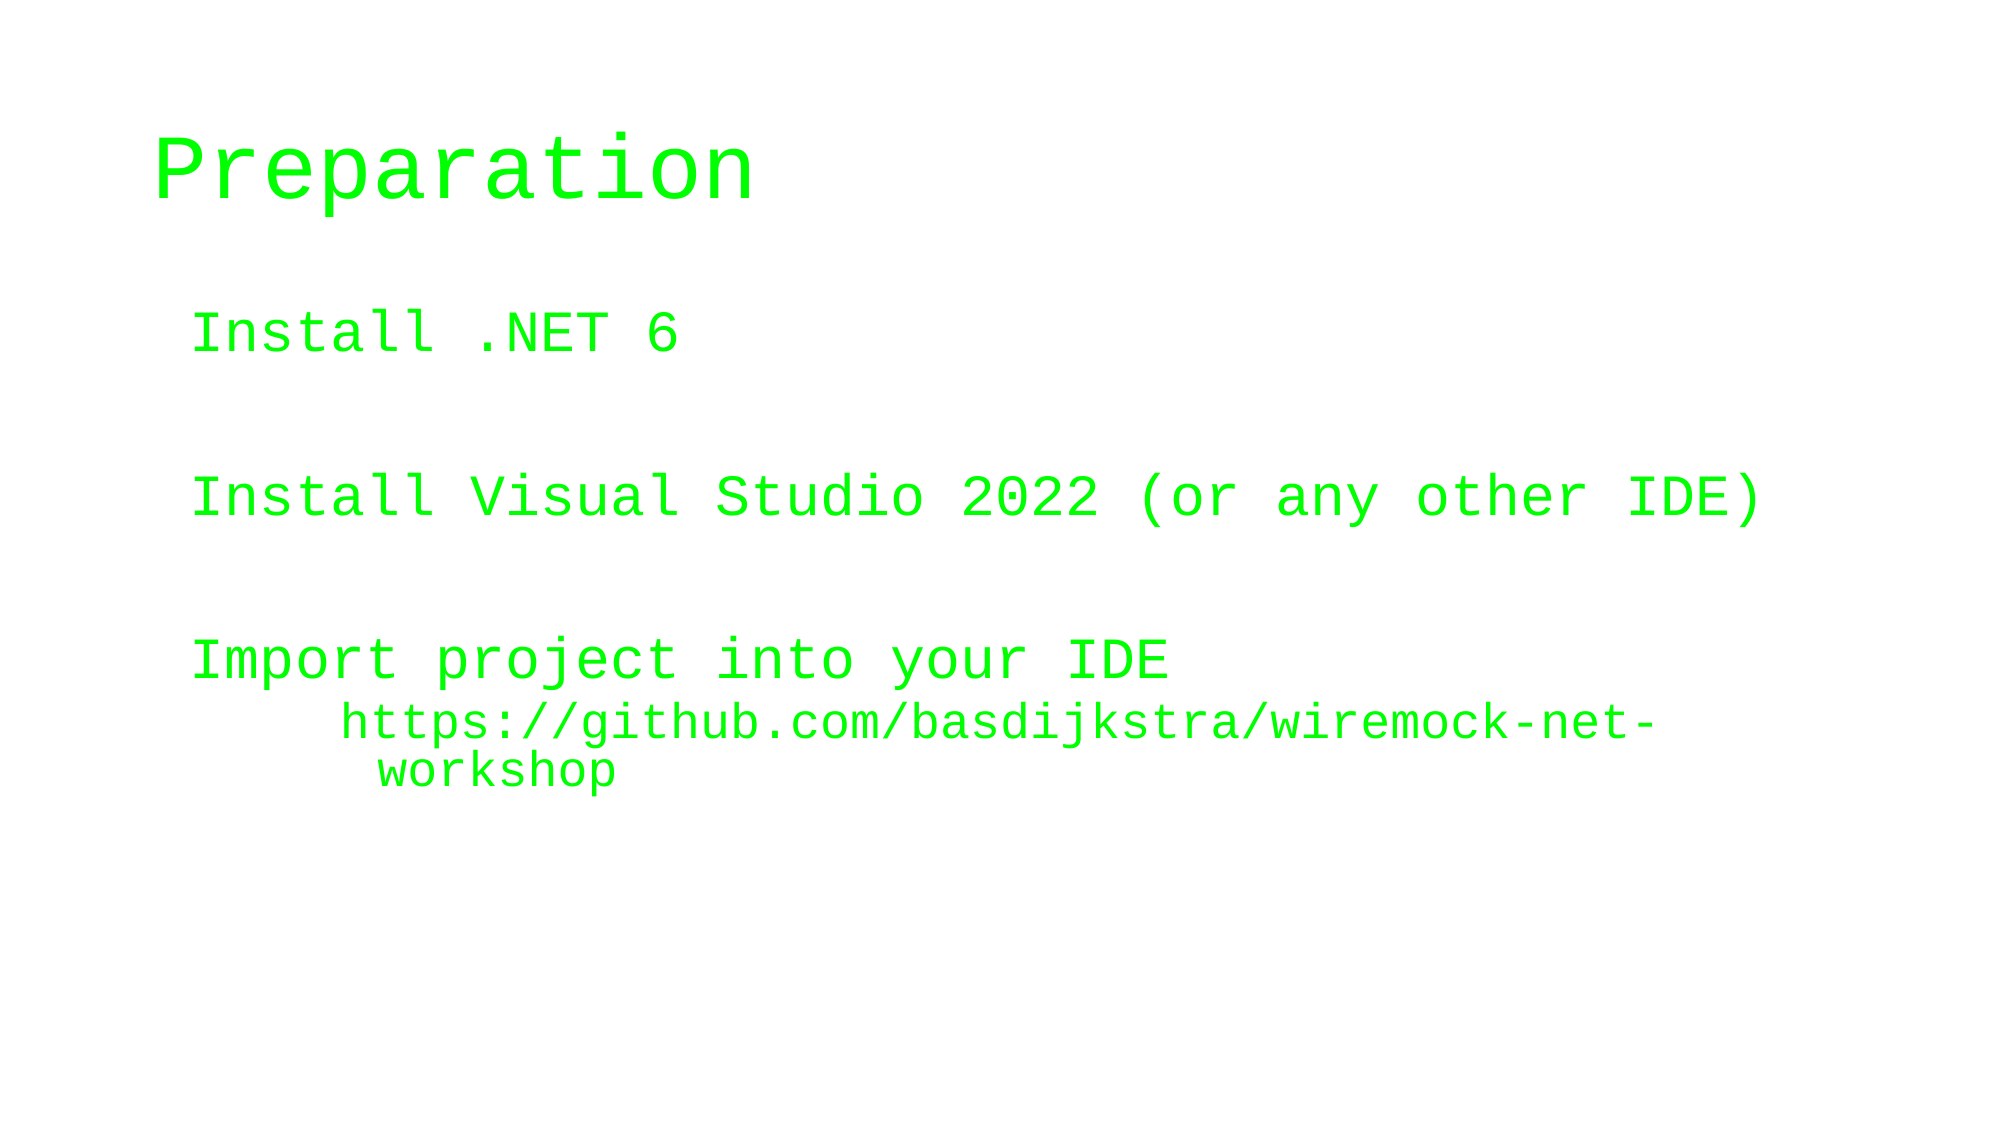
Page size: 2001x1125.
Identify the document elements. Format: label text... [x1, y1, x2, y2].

list Install .NET 6 Install Visual Studio 2022 (or any other IDE) Import project into your IDE https://github.com/basdijkstra/wiremock-net-workshop [137, 299, 1863, 1014]
title Preparation [137, 59, 1863, 278]
